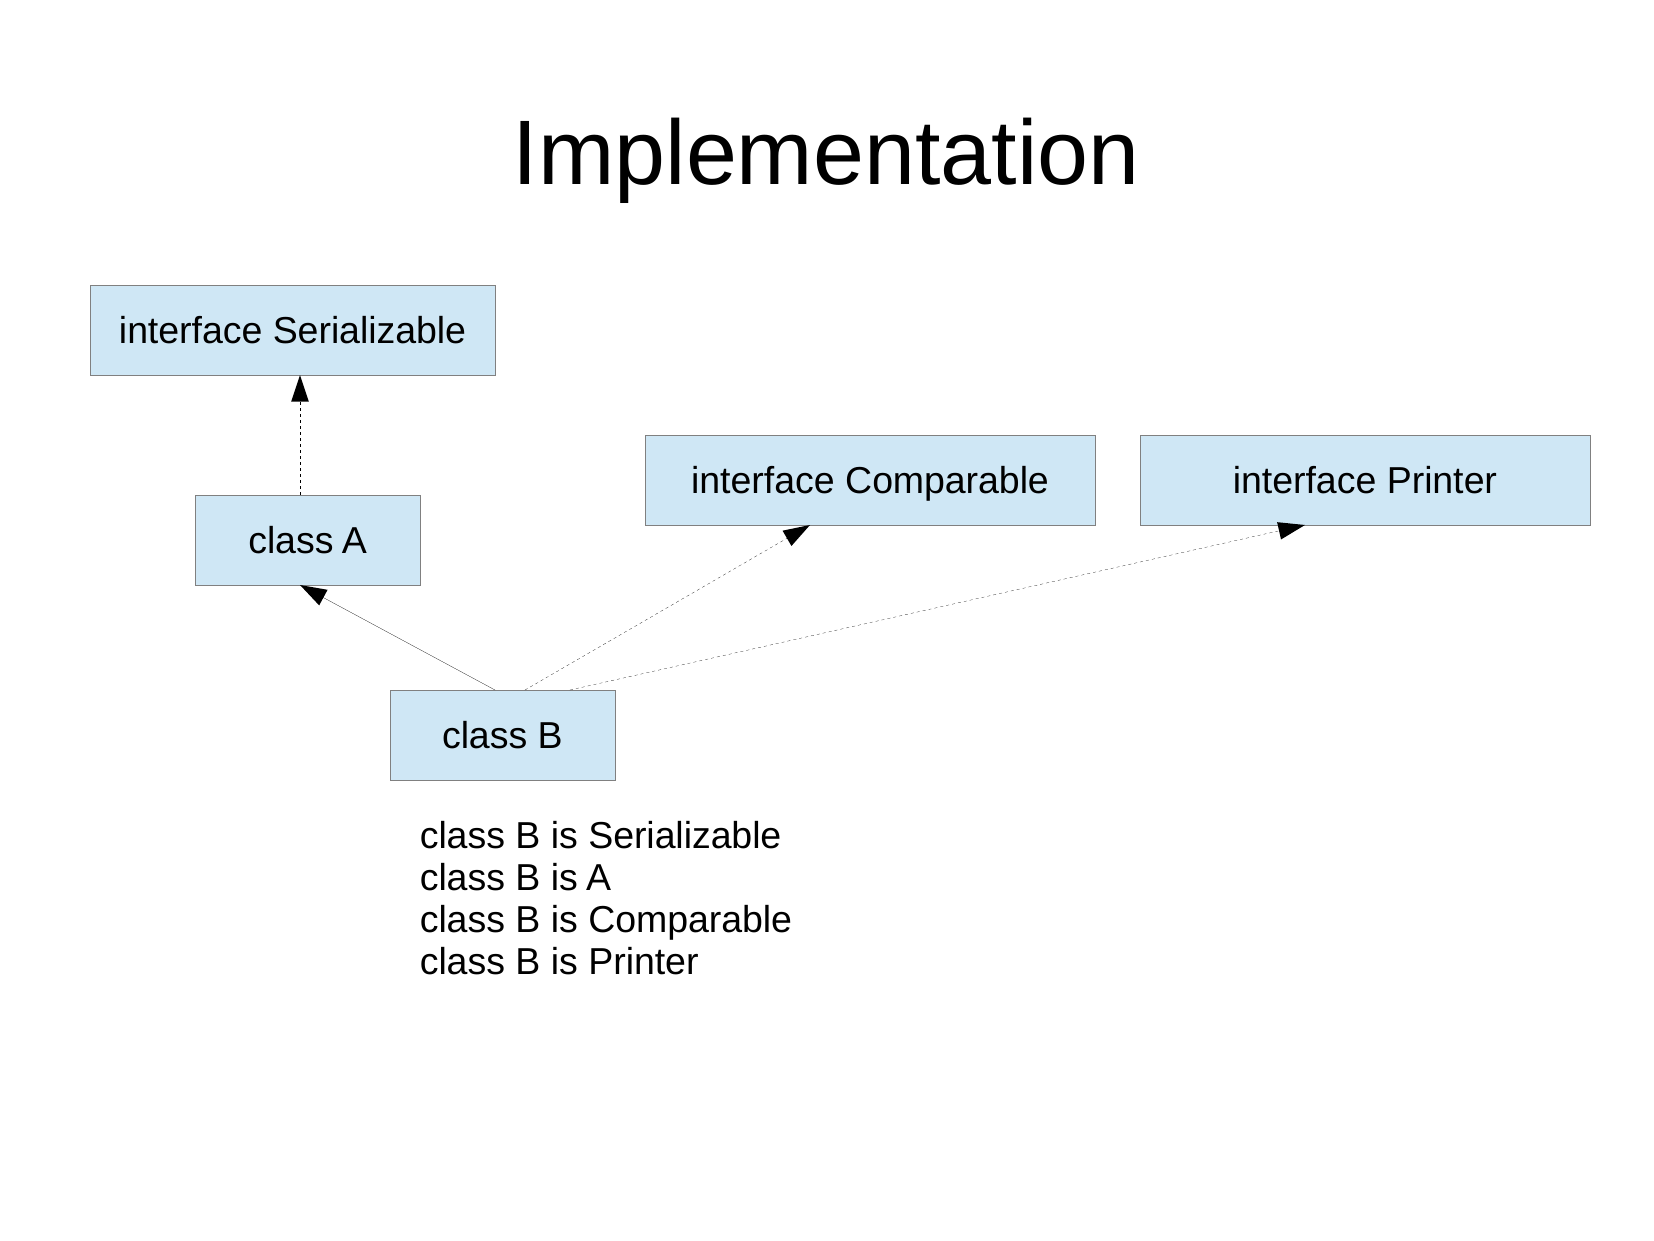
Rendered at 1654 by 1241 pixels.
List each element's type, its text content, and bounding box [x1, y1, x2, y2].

title Implementation [82, 49, 1571, 257]
text_box class A [195, 495, 421, 586]
text_box class B [390, 690, 616, 781]
text_box interface Comparable [645, 435, 1096, 526]
text_box interface Serializable [90, 285, 496, 376]
text_box class B is Serializable class B is A class B is Comparable class B is Printer [405, 807, 901, 991]
text_box interface Printer [1140, 435, 1591, 526]
